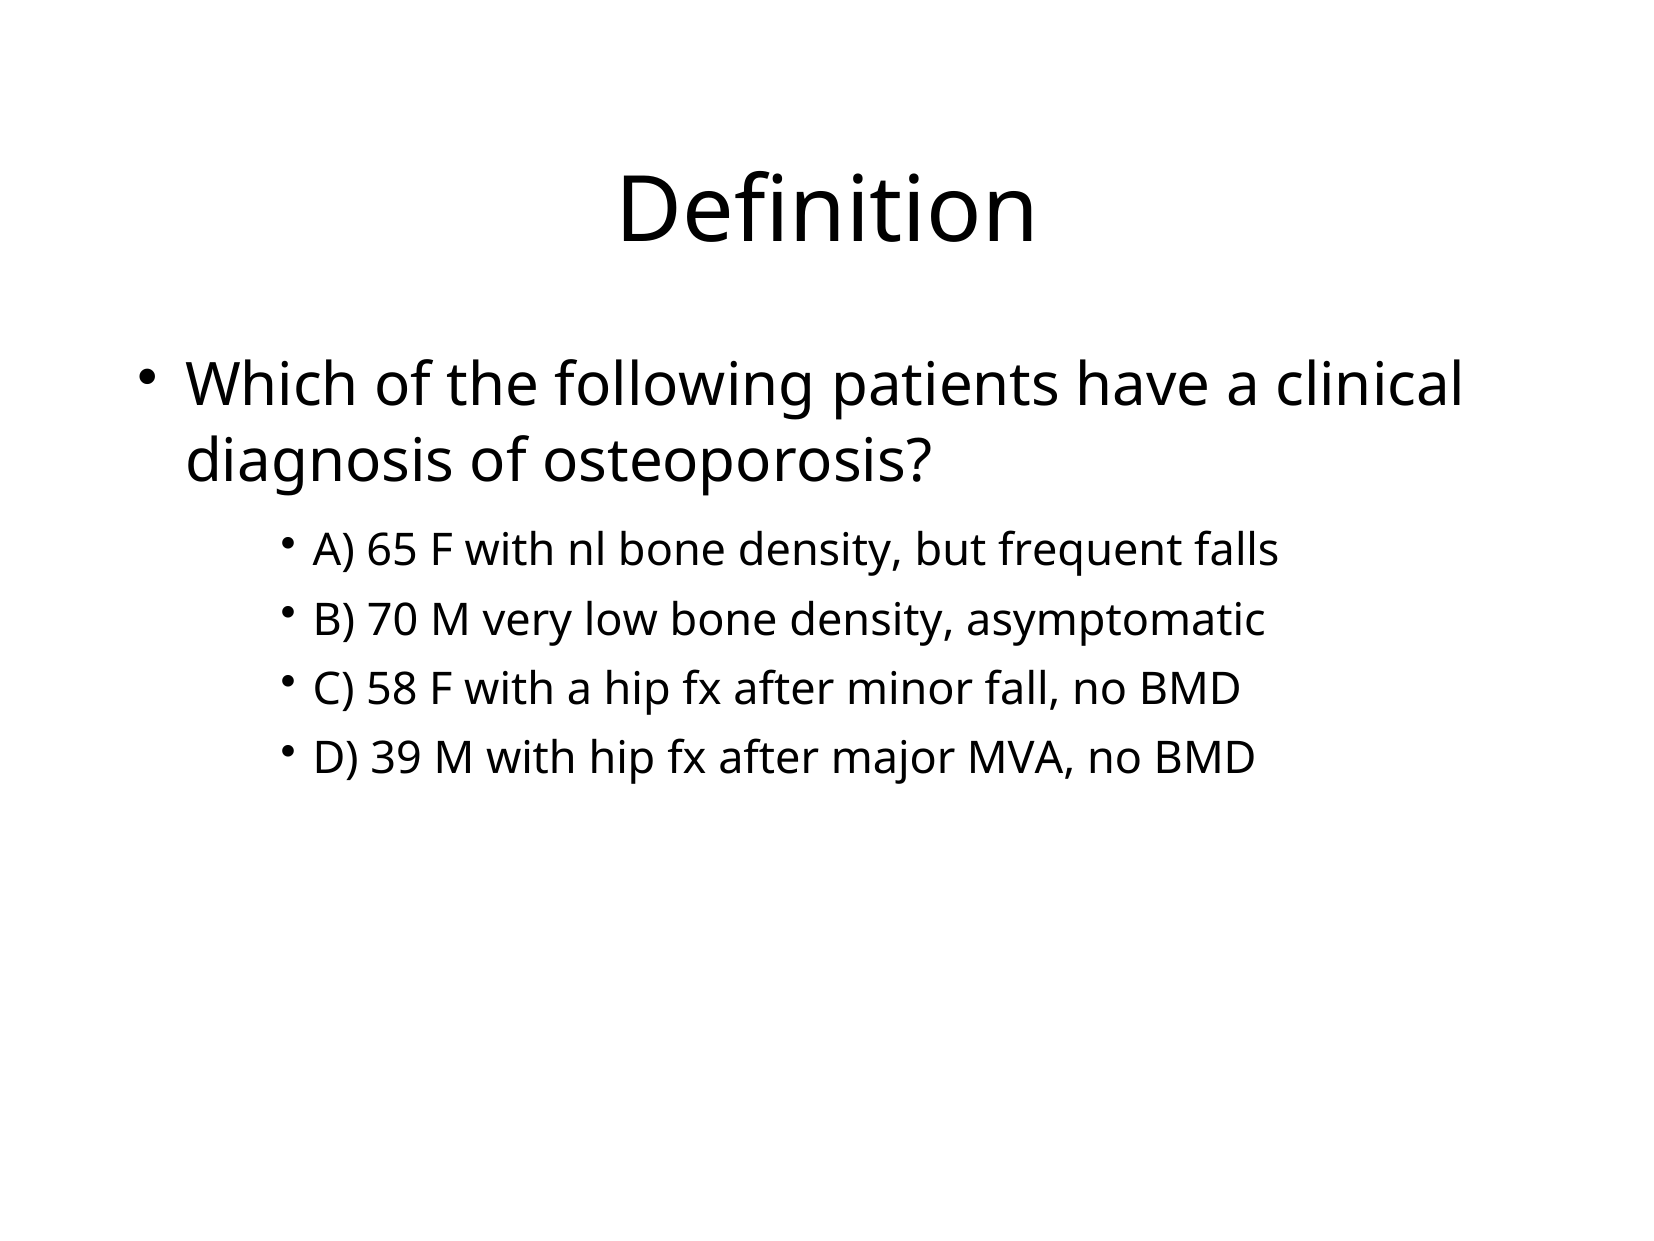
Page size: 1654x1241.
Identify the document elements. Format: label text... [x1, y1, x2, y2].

list Which of the following patients have a clinical diagnosis of osteoporosis? A) 65 F with nl bone density, but frequent falls B) 70 M very low bone density, asymptomatic C) 58 F with a hip fx after minor fall, no BMD D) 39 M with hip fx after major MVA, no BMD [121, 344, 1534, 785]
title Definition [121, 155, 1534, 258]
